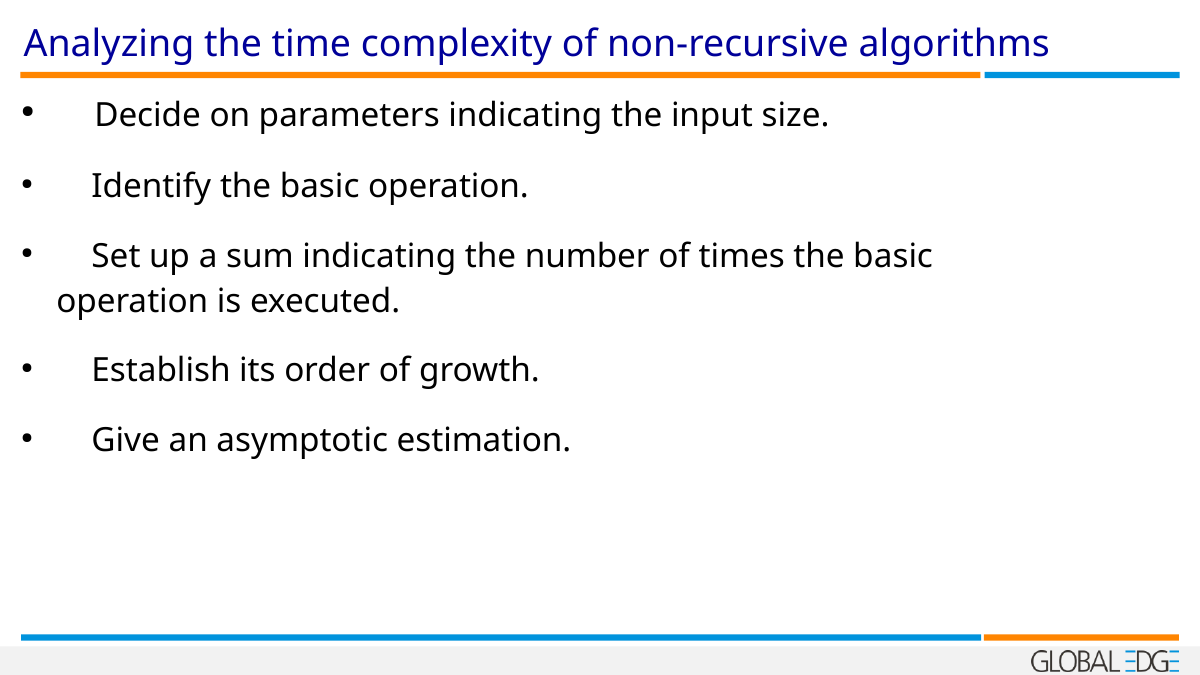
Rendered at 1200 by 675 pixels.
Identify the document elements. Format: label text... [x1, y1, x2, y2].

title Analyzing the time complexity of non-recursive algorithms [23, 15, 1170, 69]
subtitle Decide on parameters indicating the input size. Identify the basic operation. Set up a sum indicating the number of times the basic operation is executed. Establish its order of growth. Give an asymptotic estimation. [21, 86, 1200, 627]
picture [1031, 650, 1179, 672]
